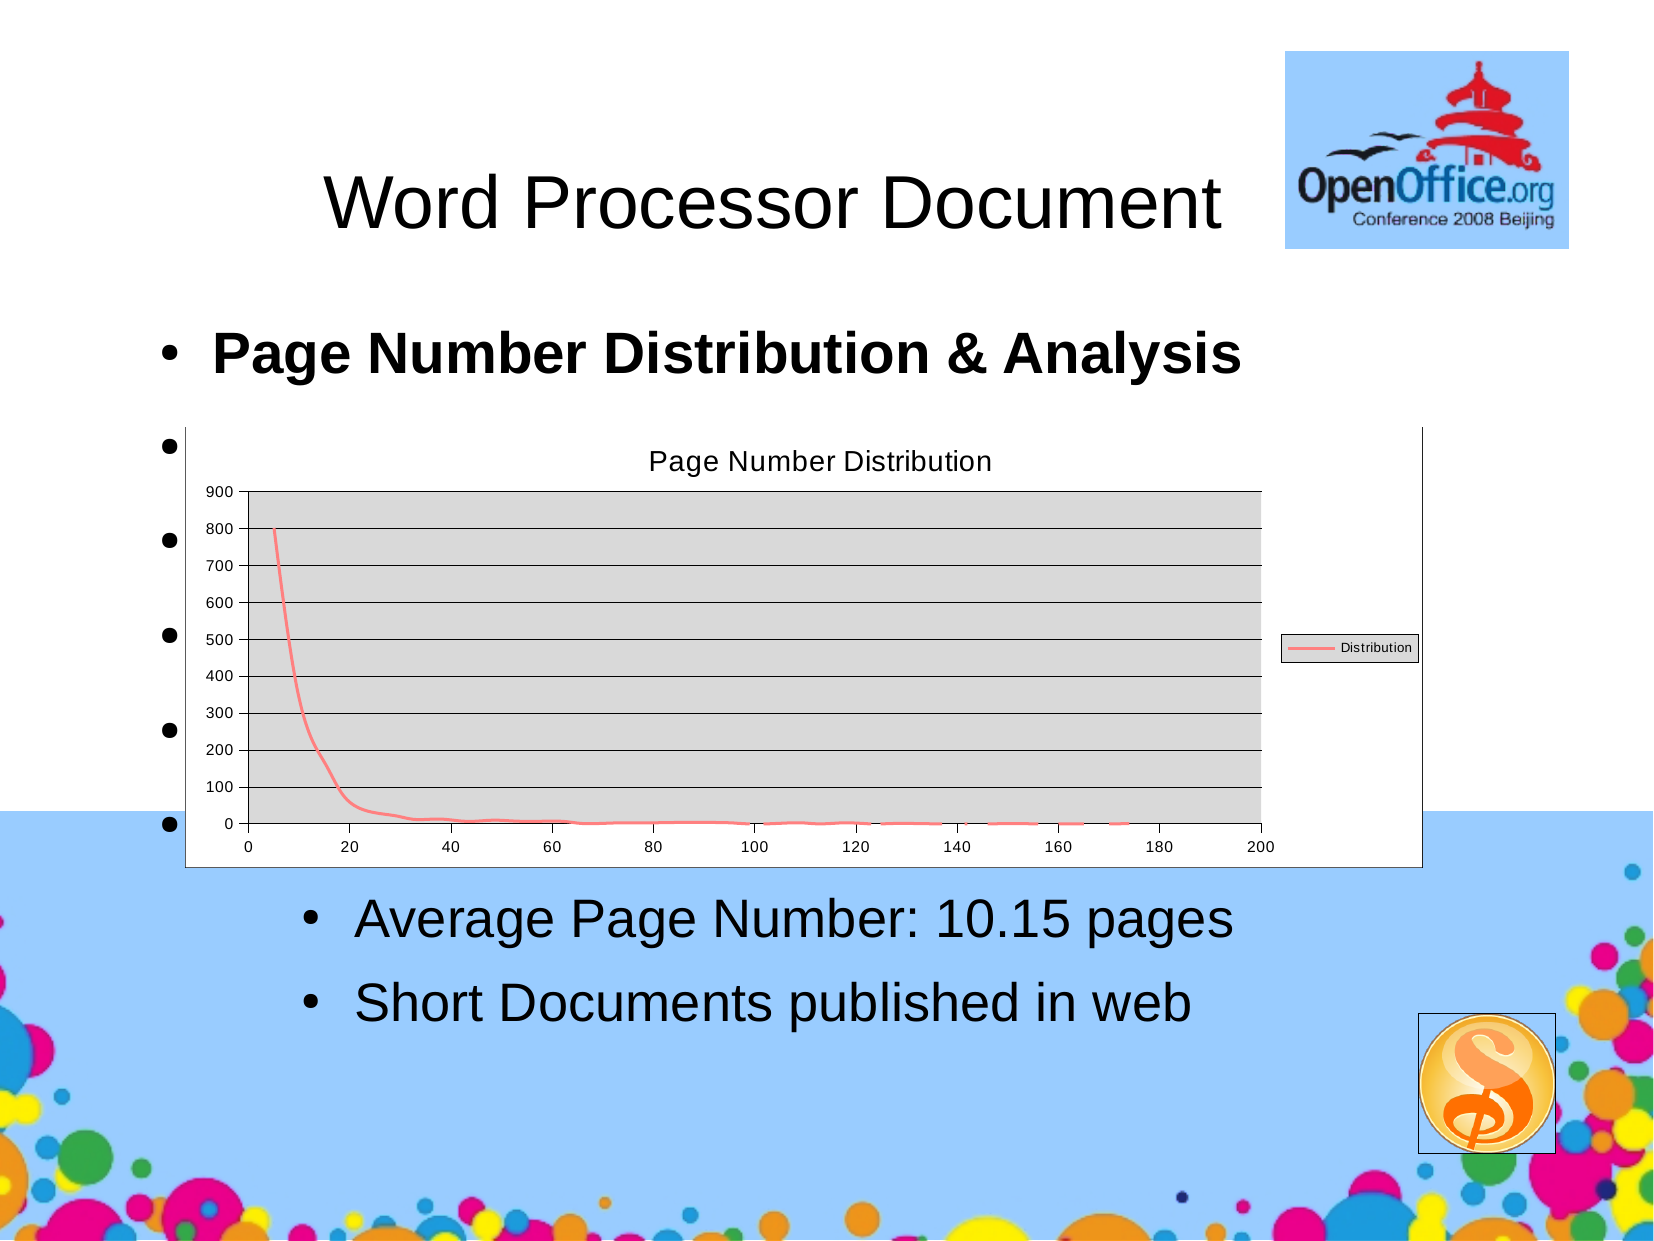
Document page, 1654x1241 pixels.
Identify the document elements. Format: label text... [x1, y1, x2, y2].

picture [1419, 1014, 1555, 1153]
chart [185, 427, 1423, 868]
title Word Processor Document [27, 159, 1519, 246]
picture [0, 810, 1654, 1241]
list Page Number Distribution & Analysis Average Page Number: 10.15 pages Short Documents published in web [124, 321, 1530, 1098]
picture [1285, 51, 1569, 250]
